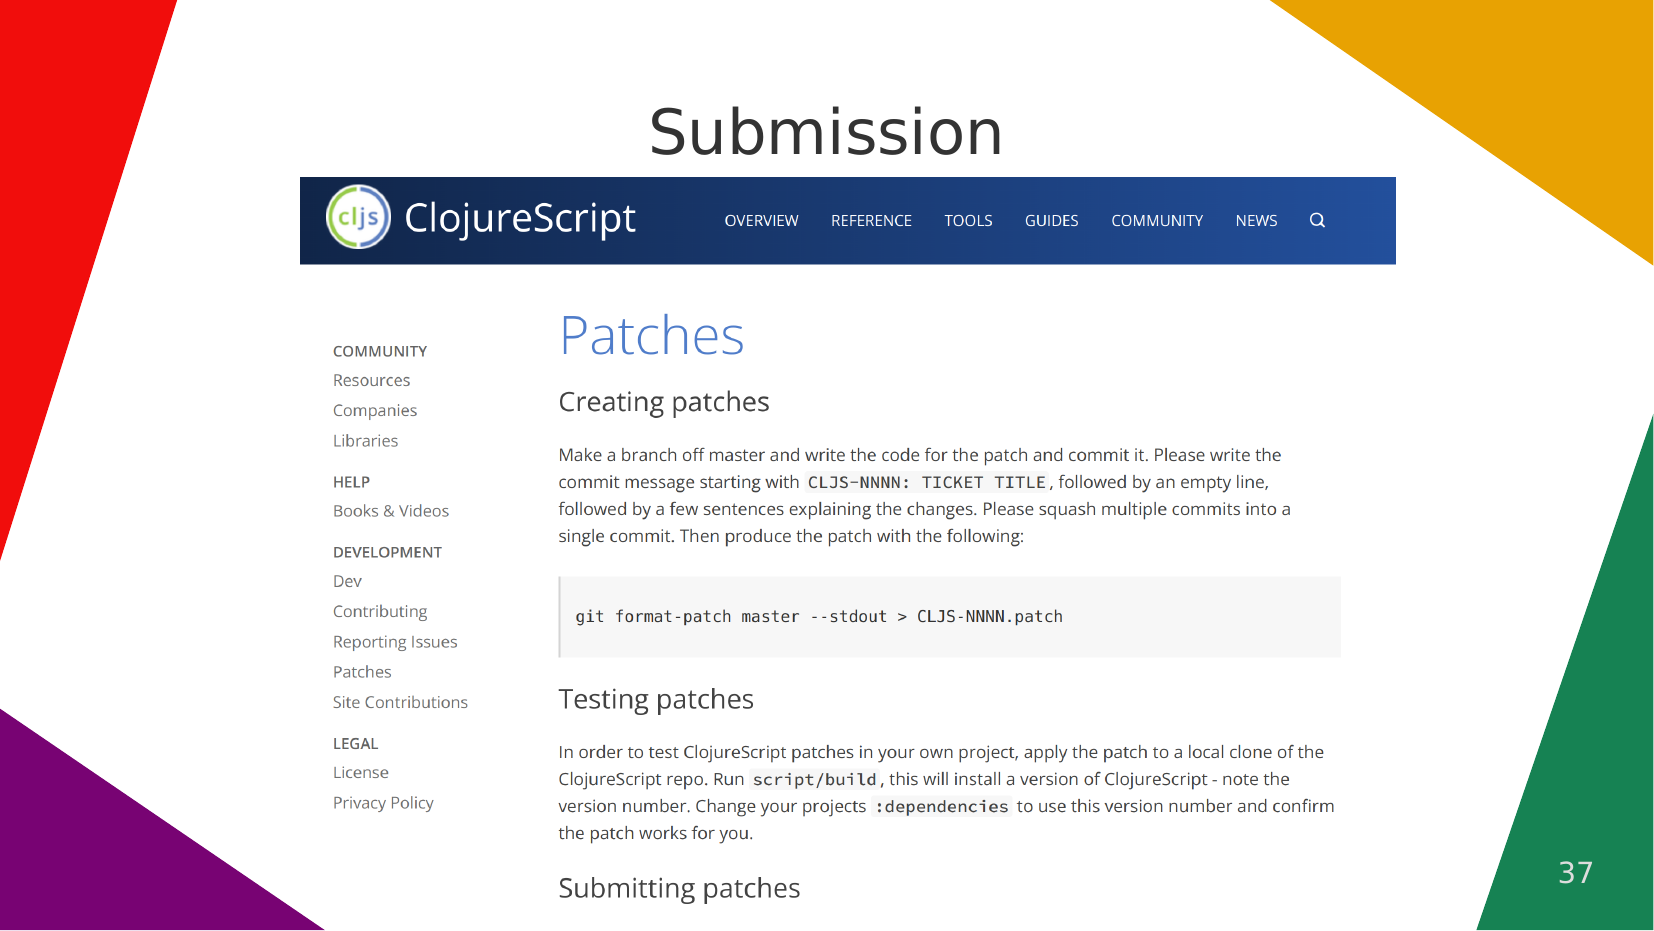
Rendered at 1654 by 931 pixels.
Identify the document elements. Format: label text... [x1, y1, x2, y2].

title Submission [118, 59, 1536, 207]
picture [300, 177, 1396, 913]
